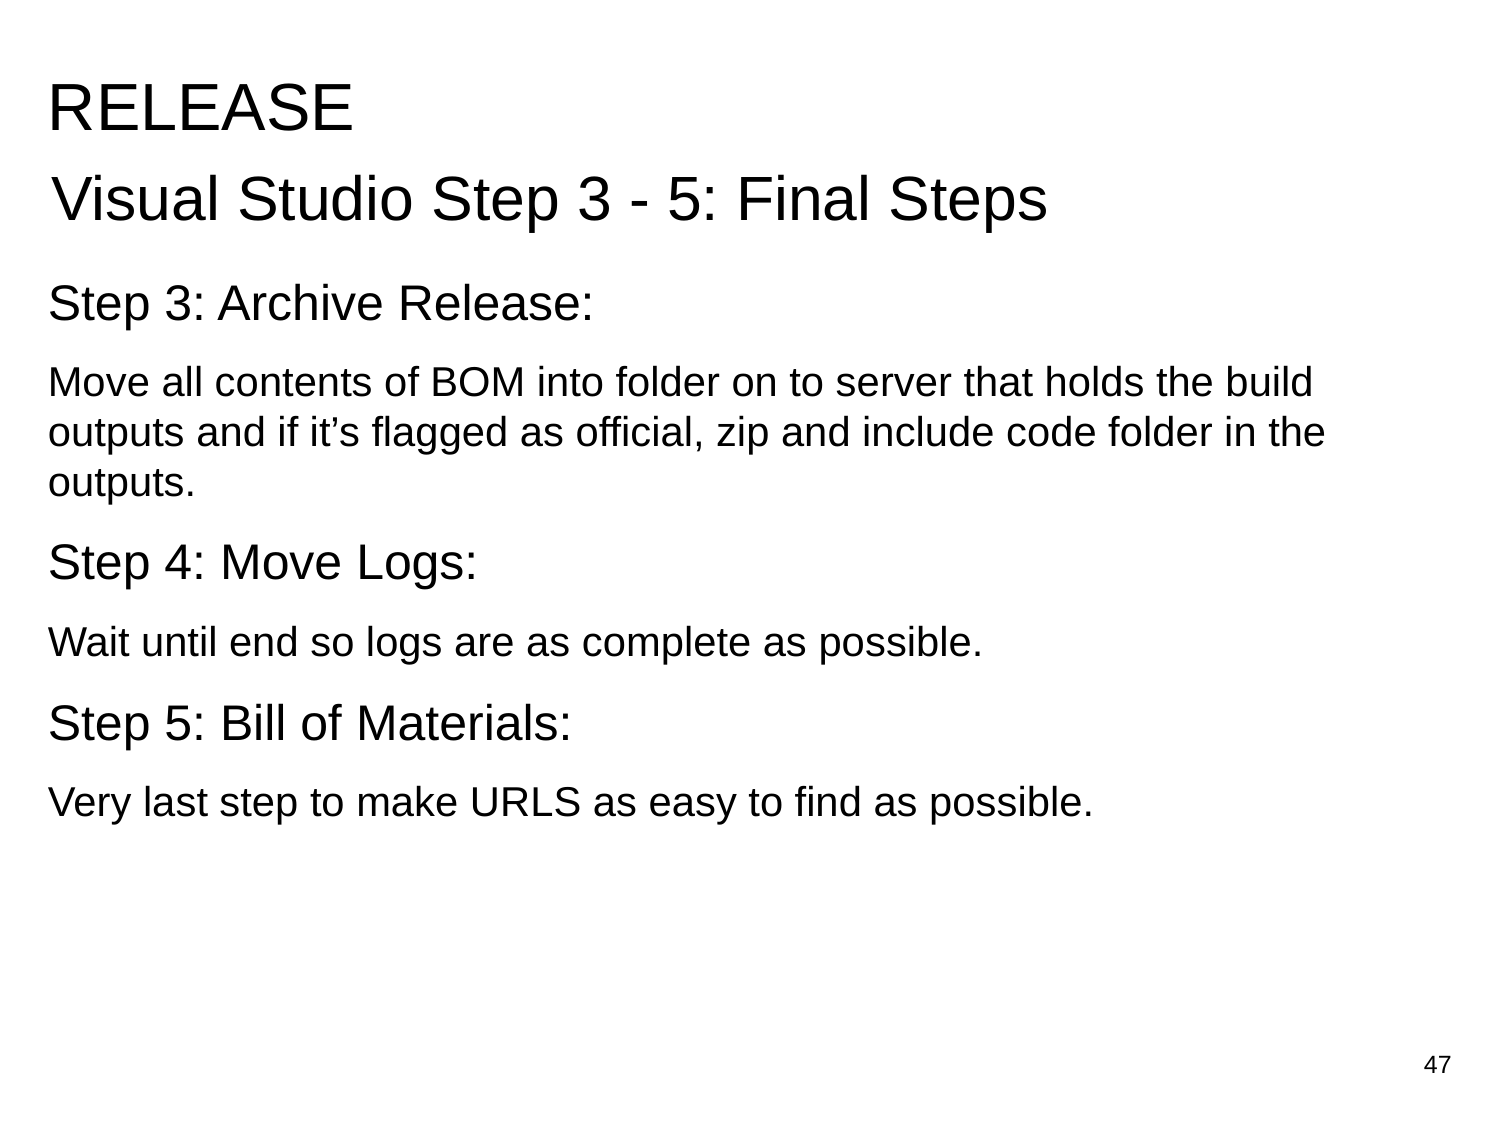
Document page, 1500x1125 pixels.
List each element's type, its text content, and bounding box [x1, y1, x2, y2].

slide_number <number> [1325, 1047, 1452, 1080]
list Step 3: Archive Release: Move all contents of BOM into folder on to server that holds the build outputs and if it’s flagged as official, zip and include code folder in the outputs. Step 4: Move Logs: Wait until end so logs are as complete as possible. Step 5: Bill of Materials: Very last step to make URLS as easy to find as possible. [48, 262, 1452, 1021]
title Release [48, 57, 1452, 150]
list Visual Studio Step 3 - 5: Final Steps [48, 150, 1452, 241]
